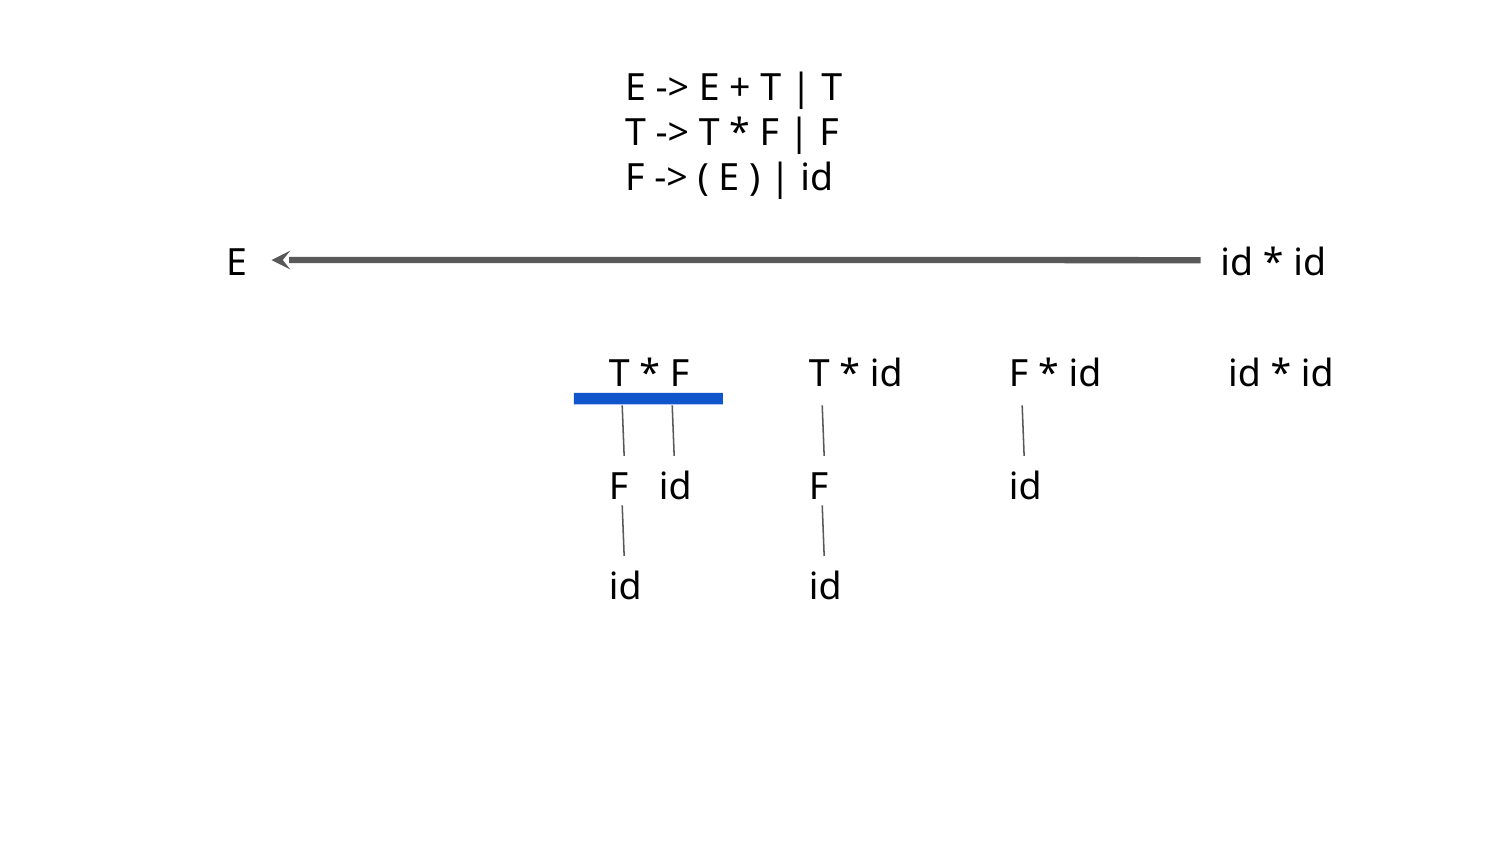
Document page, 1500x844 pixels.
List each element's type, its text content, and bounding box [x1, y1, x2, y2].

text_box F [593, 451, 643, 517]
text_box F * id [993, 339, 1140, 405]
text_box id * id [1213, 339, 1359, 405]
text_box id [793, 551, 940, 617]
text_box E [201, 227, 272, 293]
text_box id [593, 551, 740, 617]
text_box [573, 392, 723, 405]
text_box E -> E + T | T T -> T * F | F F -> ( E ) | id [610, 47, 961, 113]
text_box id [993, 451, 1140, 517]
text_box T * F [593, 339, 740, 405]
text_box T * id [793, 339, 940, 405]
text_box F [793, 451, 940, 517]
text_box id * id [1200, 227, 1347, 293]
text_box id [643, 451, 727, 517]
